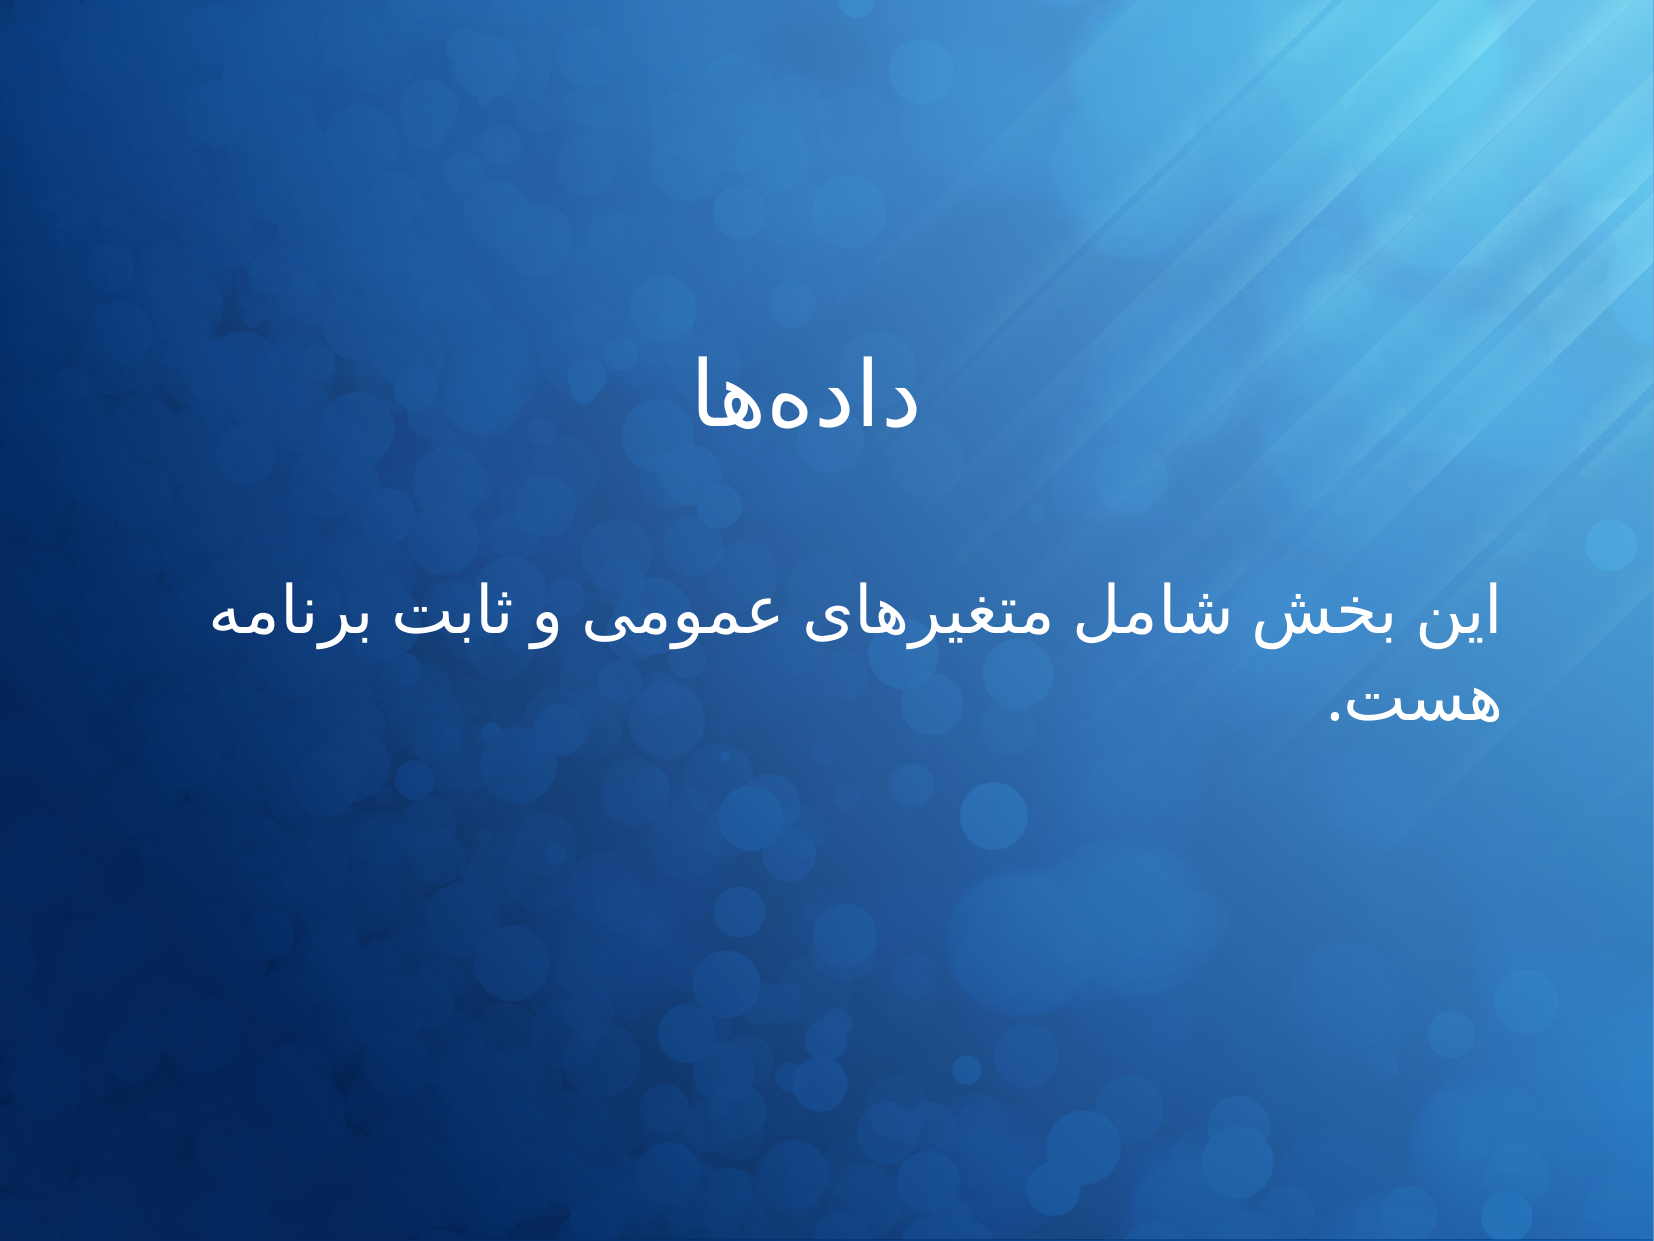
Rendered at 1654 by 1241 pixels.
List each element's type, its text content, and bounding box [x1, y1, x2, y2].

title داده‌ها [112, 319, 1501, 488]
picture [0, 0, 1654, 1241]
list این بخش شامل متغیرهای عمومی و ثابت برنامه هست. [122, 573, 1576, 938]
